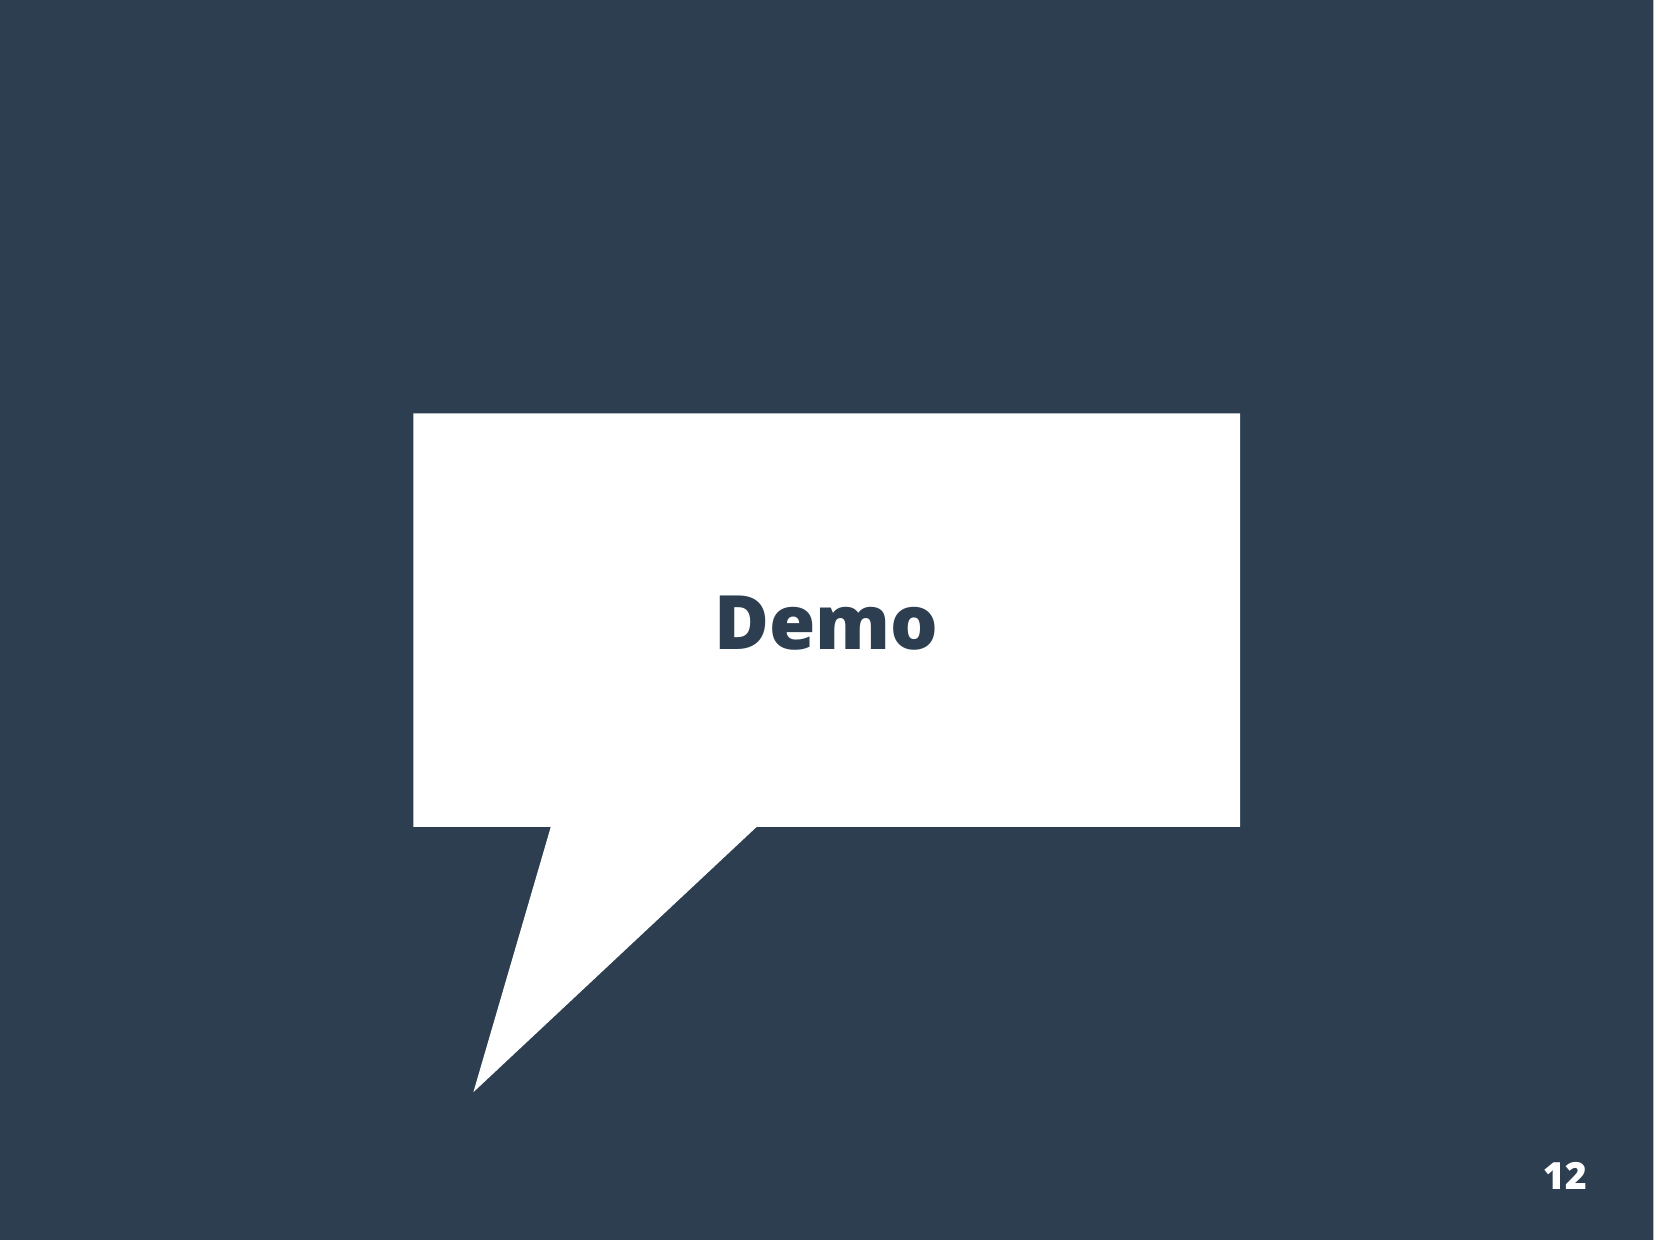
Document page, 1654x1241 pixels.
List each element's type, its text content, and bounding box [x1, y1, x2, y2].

title Demo [442, 442, 1211, 798]
